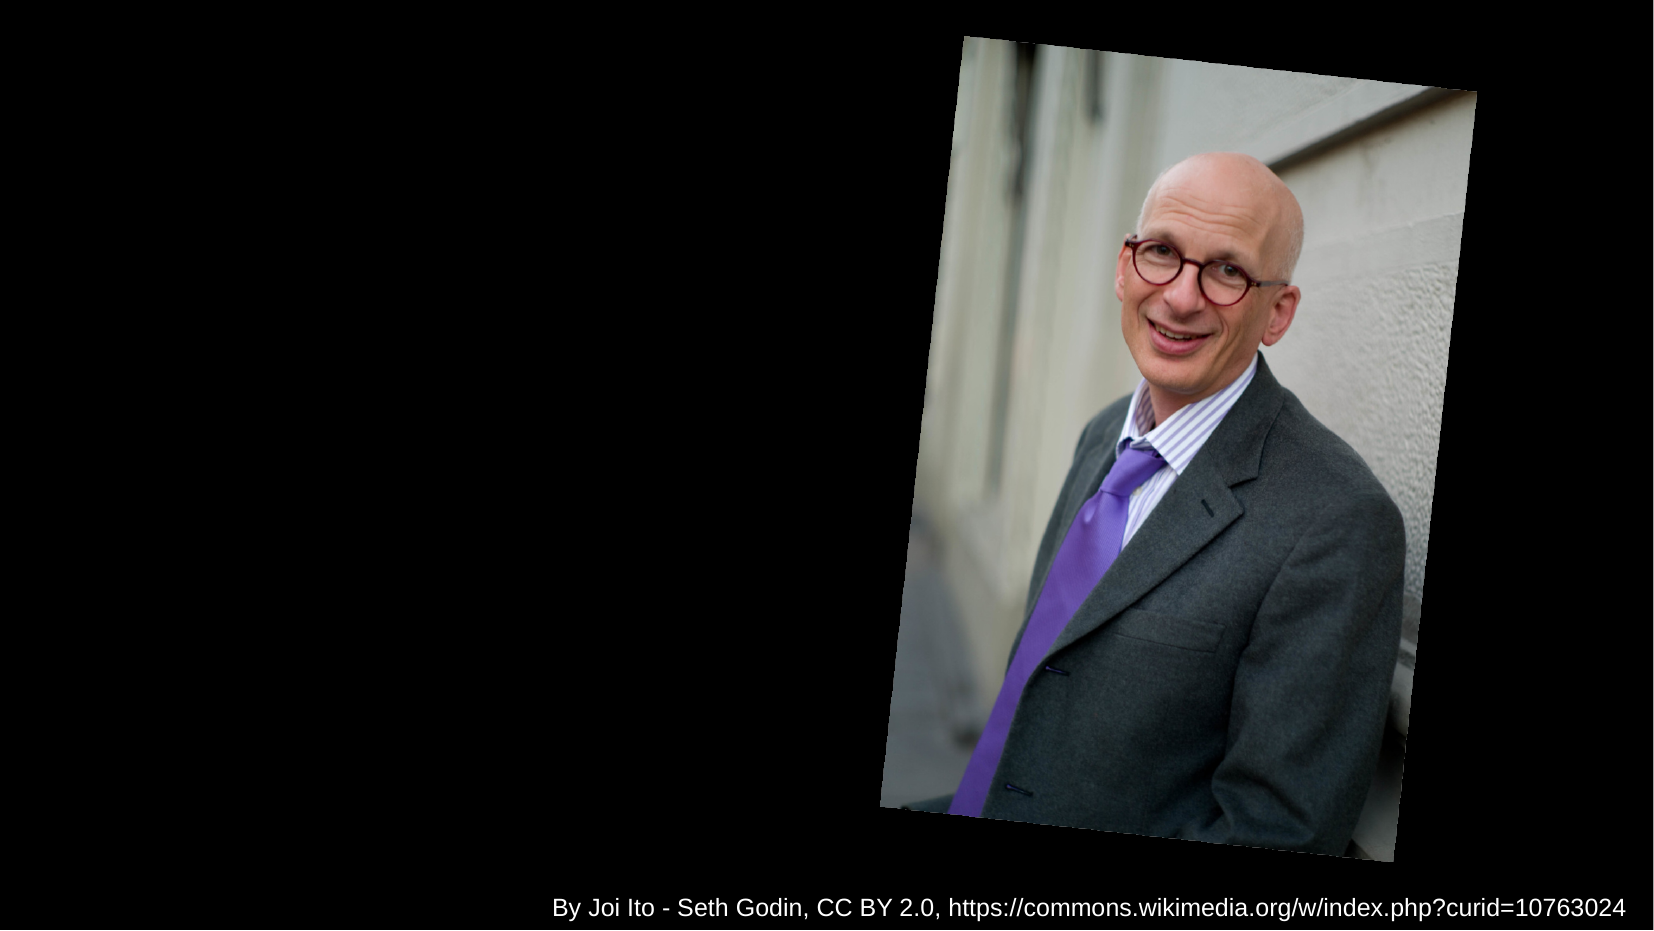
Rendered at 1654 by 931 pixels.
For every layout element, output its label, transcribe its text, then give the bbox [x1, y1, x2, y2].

picture [879, 35, 1477, 862]
text_box By Joi Ito - Seth Godin, CC BY 2.0, https://commons.wikimedia.org/w/index.php?curid=10763024 [537, 885, 1654, 931]
